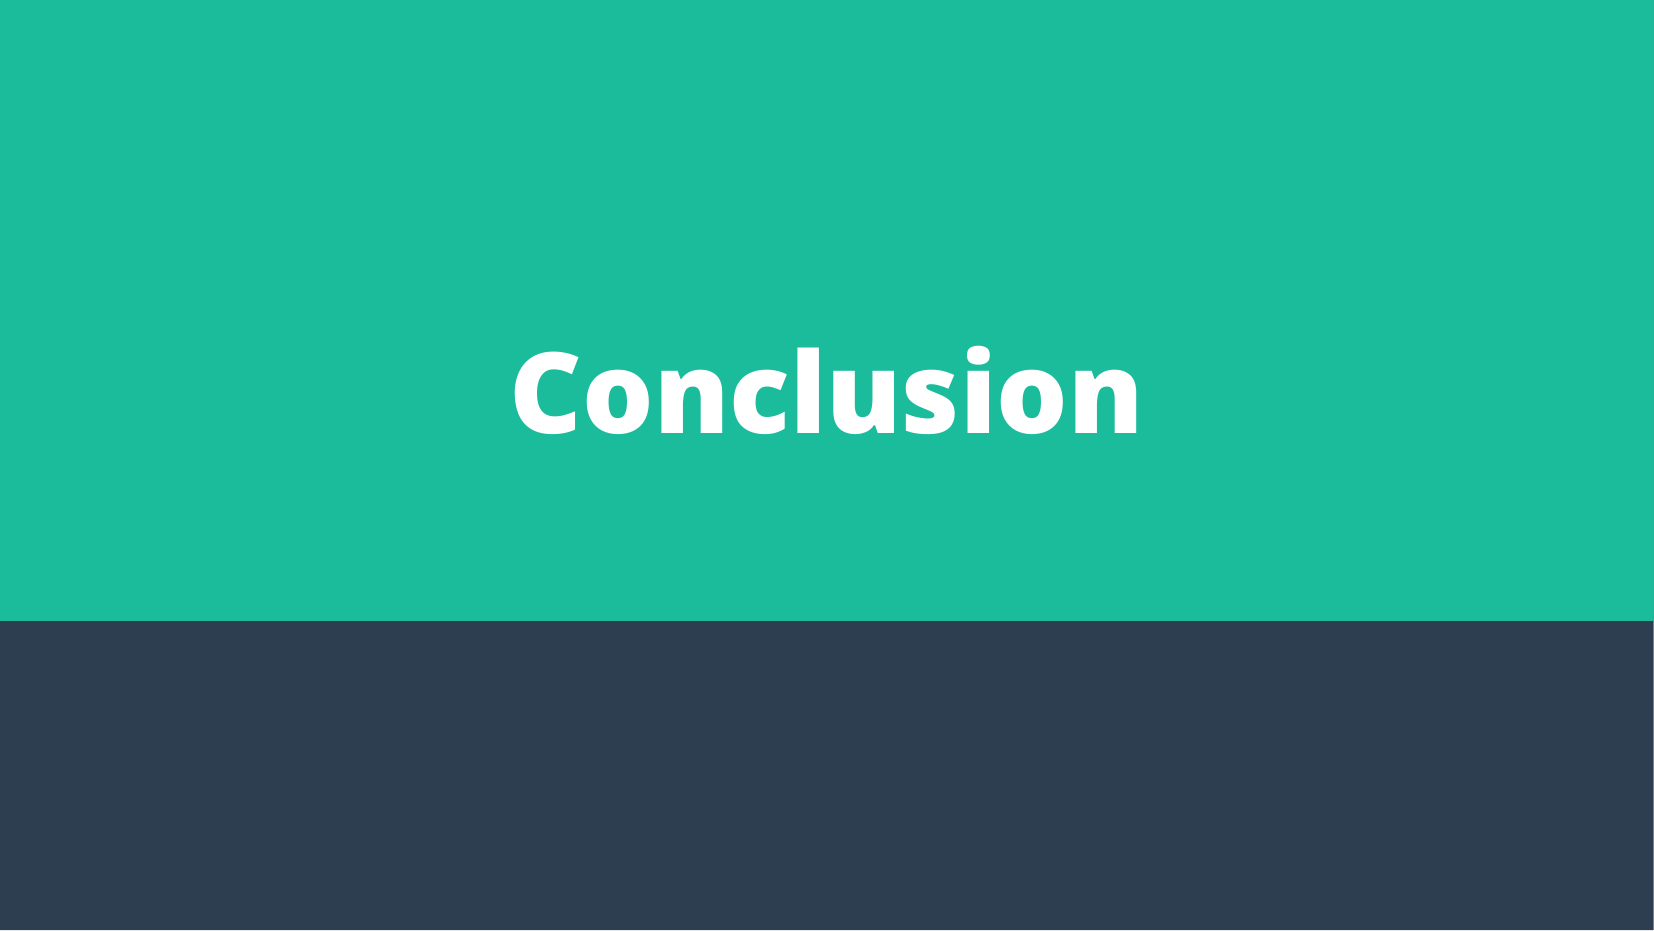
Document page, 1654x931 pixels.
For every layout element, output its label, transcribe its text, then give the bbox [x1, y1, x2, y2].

title Conclusion [59, 236, 1595, 355]
